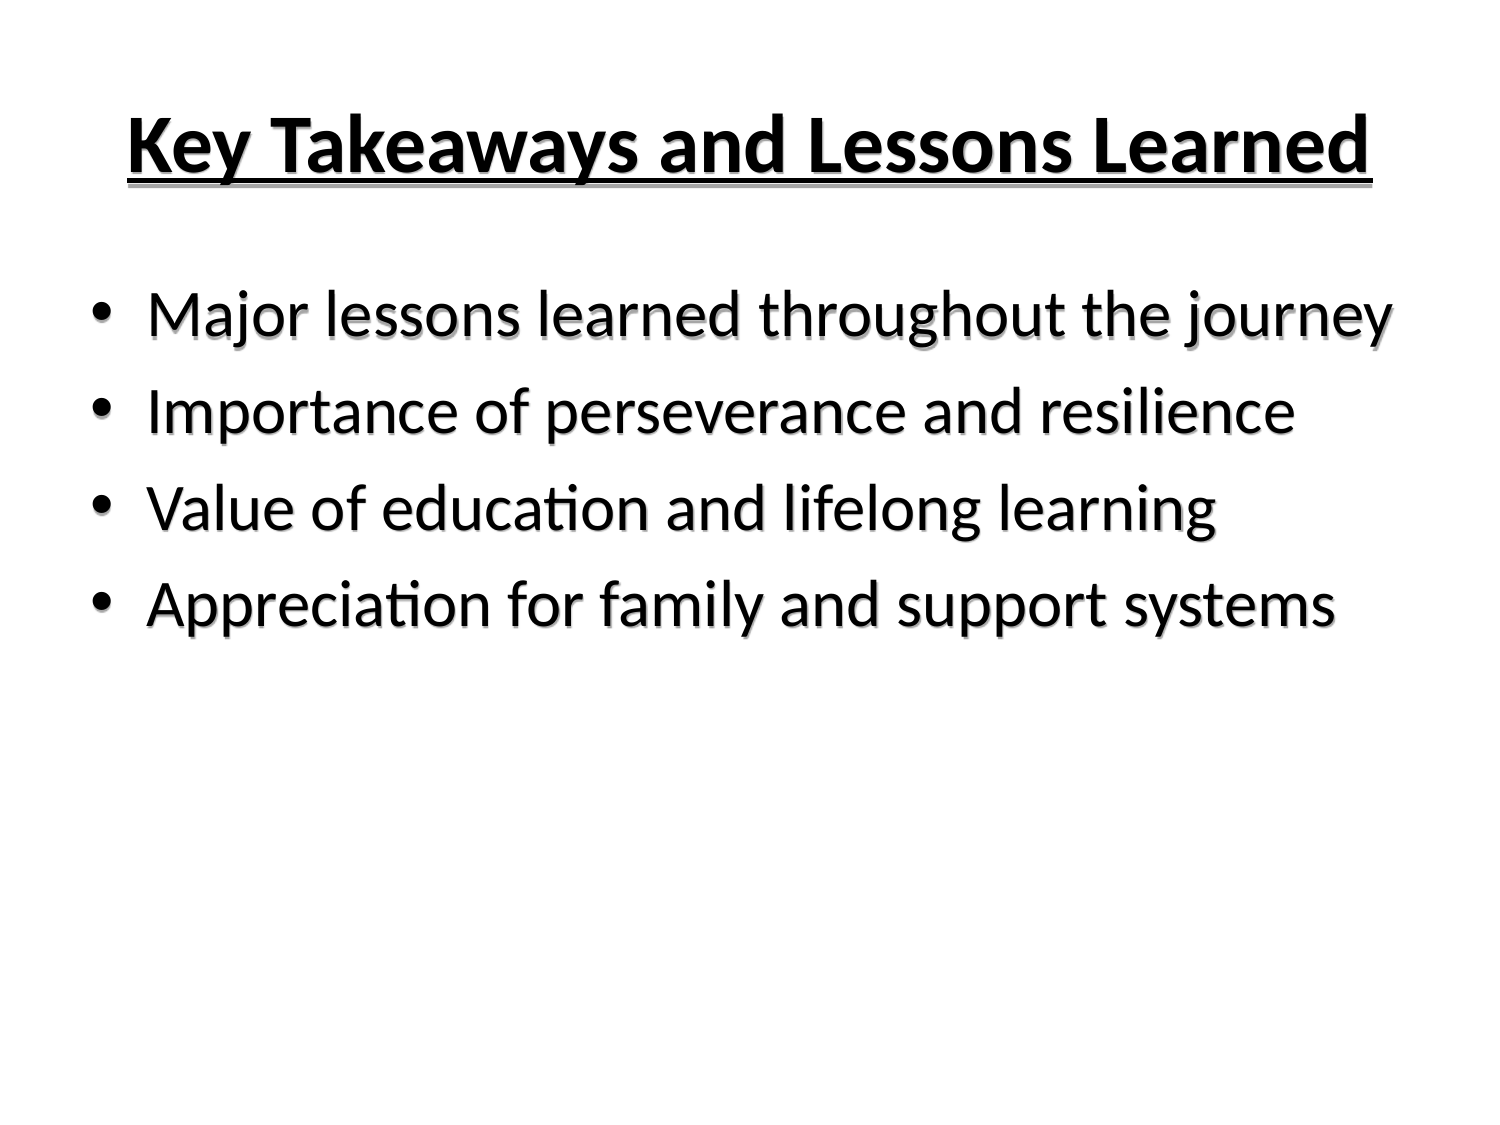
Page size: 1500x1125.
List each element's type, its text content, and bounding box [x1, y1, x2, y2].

list Major lessons learned throughout the journey Importance of perseverance and resilience Value of education and lifelong learning Appreciation for family and support systems [75, 262, 1426, 1005]
title Key Takeaways and Lessons Learned [75, 45, 1426, 233]
